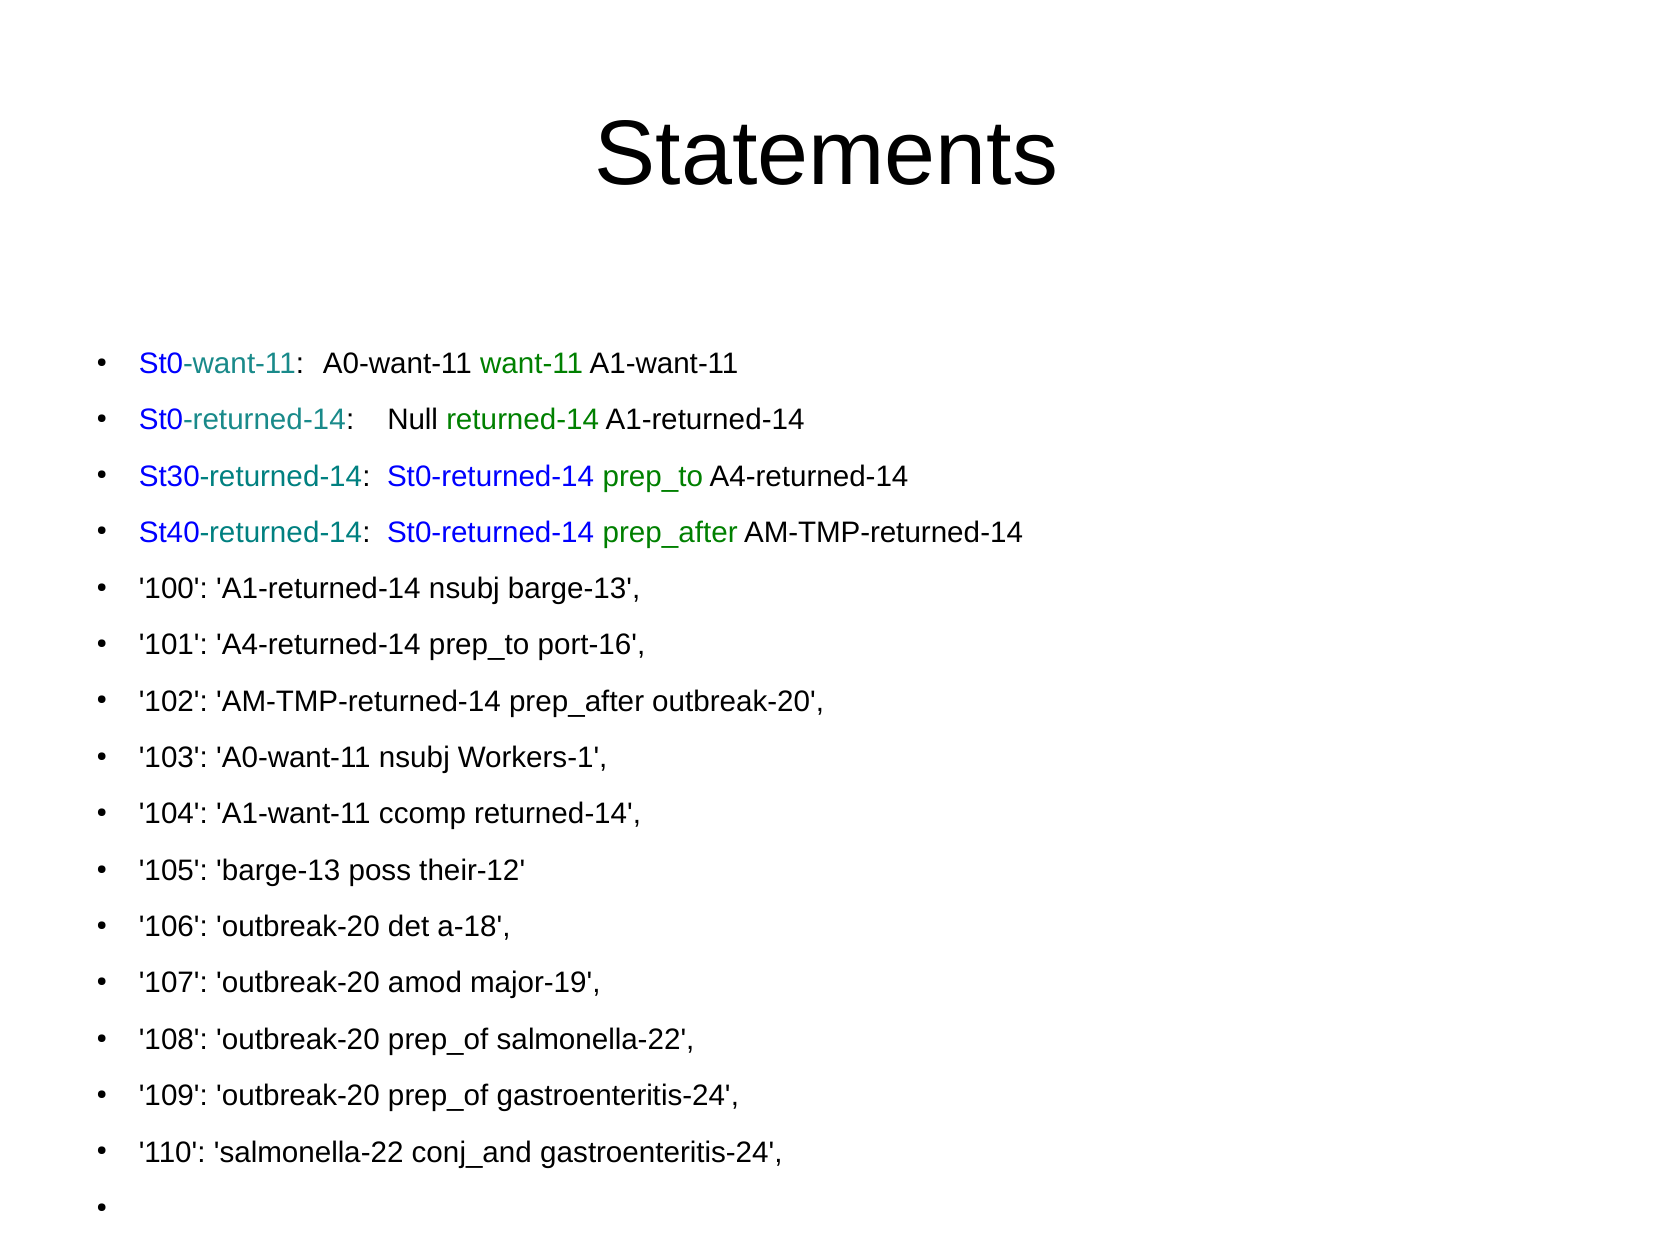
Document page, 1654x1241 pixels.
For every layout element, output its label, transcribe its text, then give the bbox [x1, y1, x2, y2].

title Statements [82, 49, 1571, 257]
list St0-want-11: A0-want-11 want-11 A1-want-11 St0-returned-14: Null returned-14 A1-returned-14 St30-returned-14: St0-returned-14 prep_to A4-returned-14 St40-returned-14: St0-returned-14 prep_after AM-TMP-returned-14 '100': 'A1-returned-14 nsubj barge-13', '101': 'A4-returned-14 prep_to port-16', '102': 'AM-TMP-returned-14 prep_after outbreak-20', '103': 'A0-want-11 nsubj Workers-1', '104': 'A1-want-11 ccomp returned-14', '105': 'barge-13 poss their-12' '106': 'outbreak-20 det a-18', '107': 'outbreak-20 amod major-19', '108': 'outbreak-20 prep_of salmonella-22', '109': 'outbreak-20 prep_of gastroenteritis-24', '110': 'salmonella-22 conj_and gastroenteritis-24', [82, 290, 1538, 1171]
